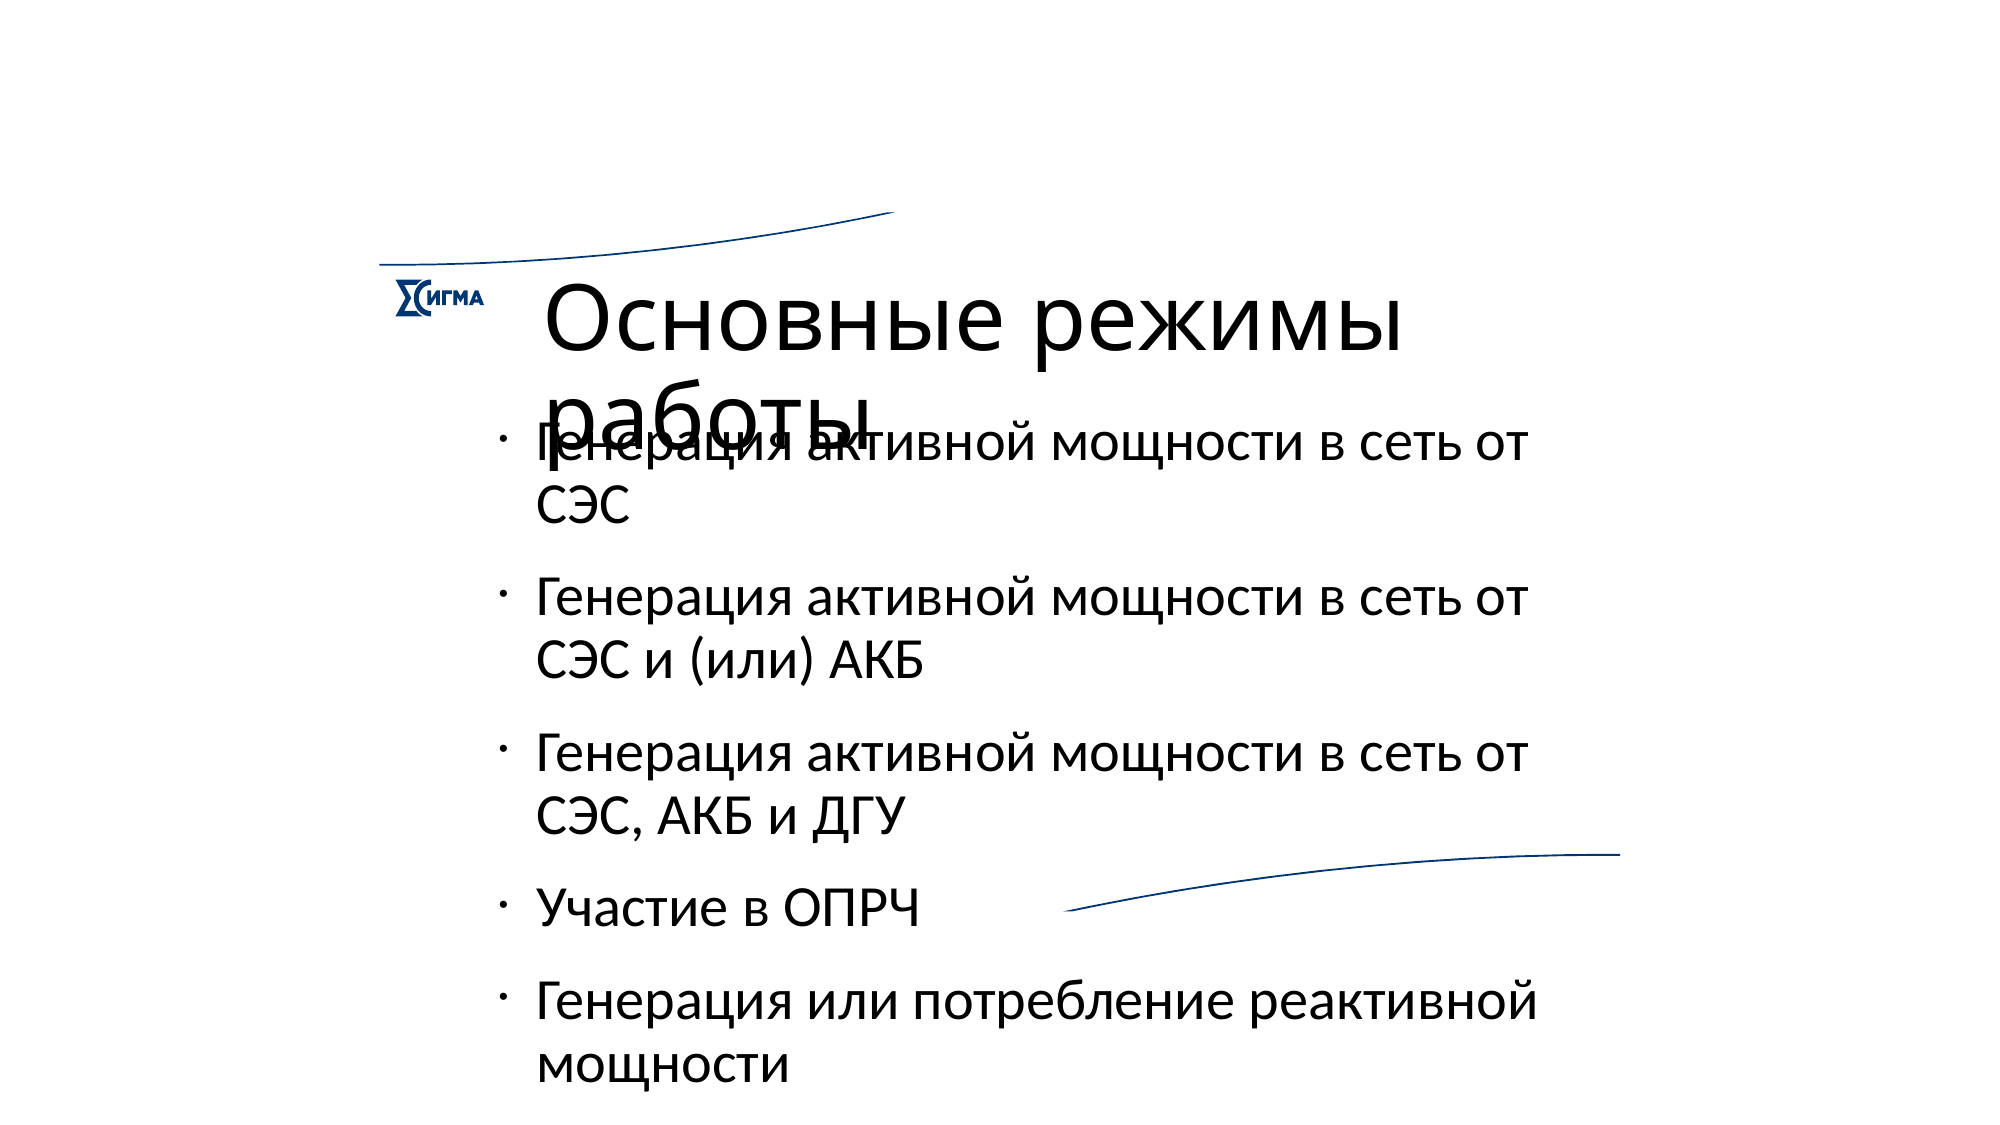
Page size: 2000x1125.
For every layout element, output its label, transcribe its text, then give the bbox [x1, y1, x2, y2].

text_box [395, 279, 432, 317]
text_box [1062, 853, 1621, 912]
text_box [442, 290, 452, 306]
list Генерация активной мощности в сеть от СЭС Генерация активной мощности в сеть от СЭС и (или) АКБ Генерация активной мощности в сеть от СЭС, АКБ и ДГУ Участие в ОПРЧ Генерация или потребление реактивной мощности Изолированный режим генерации на выделенного потребителя [484, 402, 1555, 846]
text_box [379, 212, 896, 266]
title Основные режимы работы [527, 264, 1598, 400]
text_box [453, 290, 485, 306]
text_box [427, 290, 440, 306]
